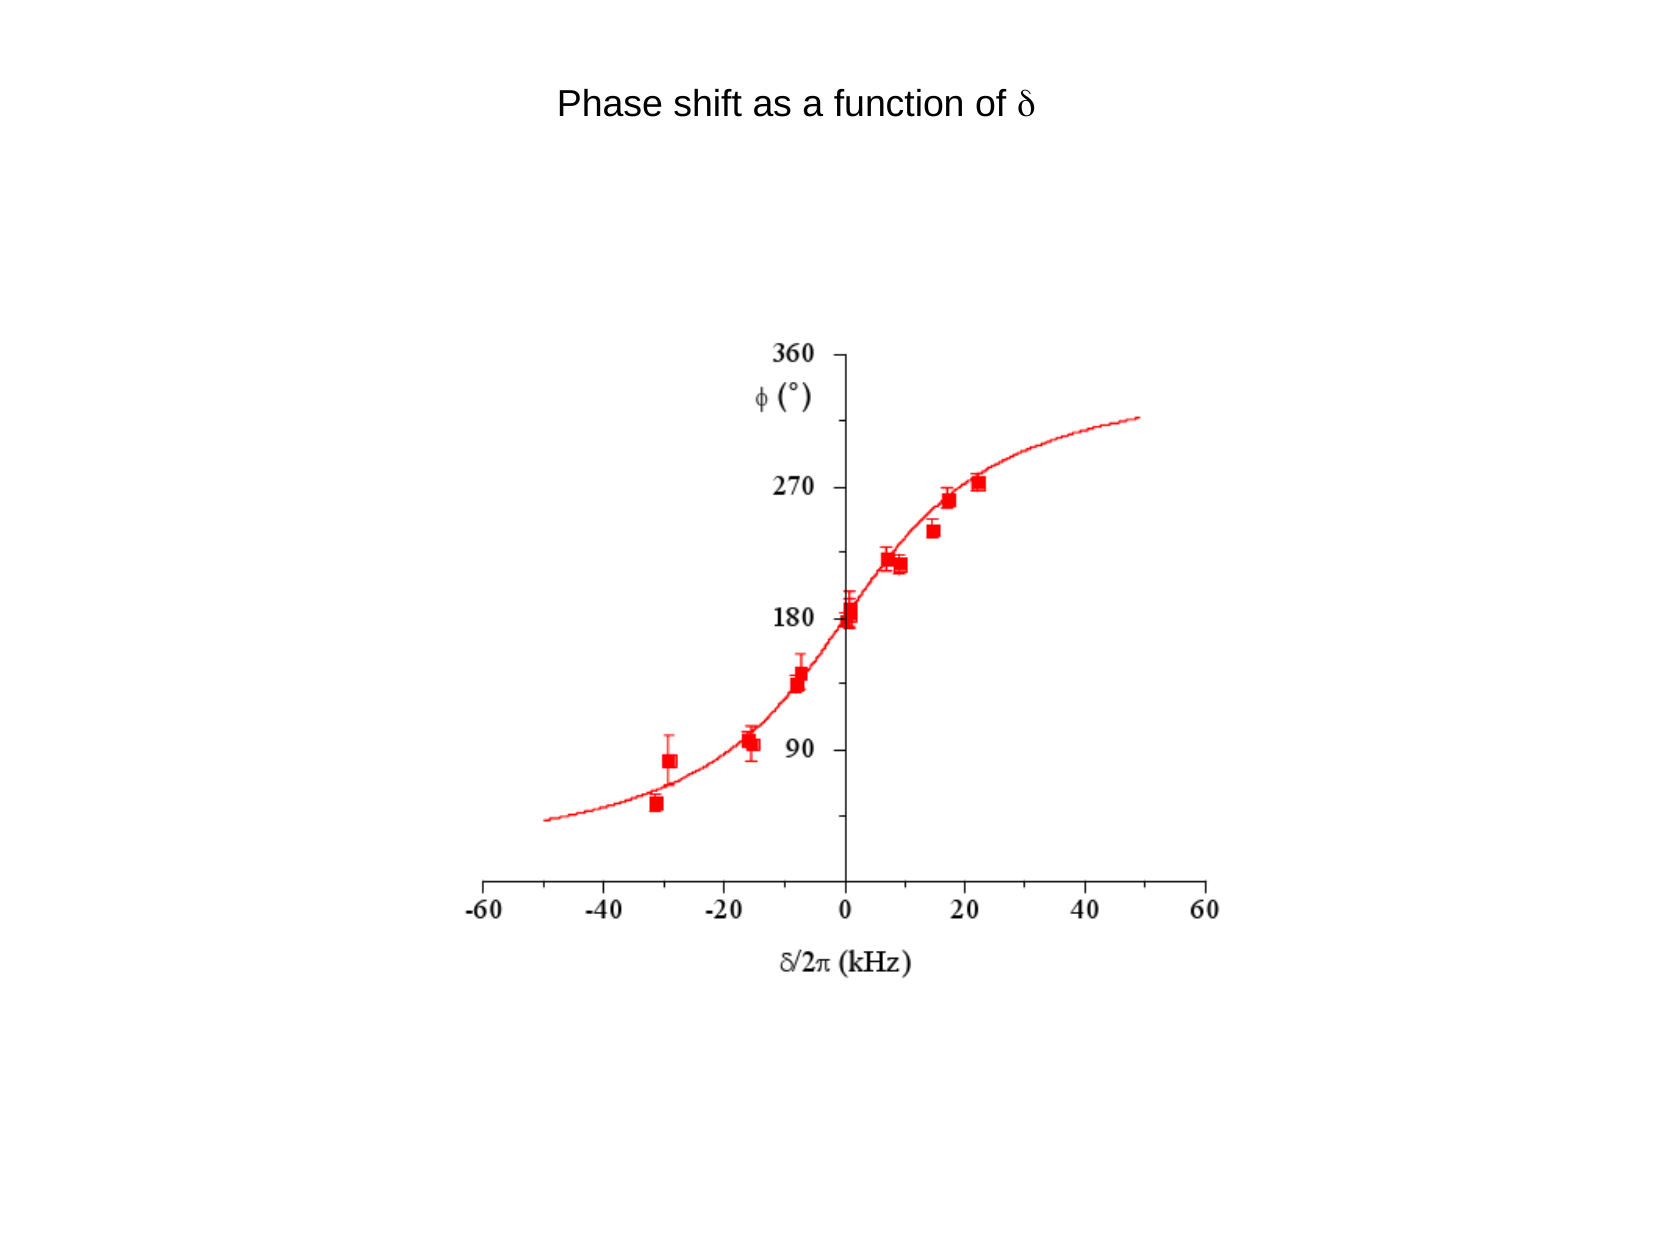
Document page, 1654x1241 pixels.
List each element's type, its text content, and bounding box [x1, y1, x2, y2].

text_box Phase shift as a function of d [542, 75, 1052, 139]
picture [412, 295, 1260, 1051]
